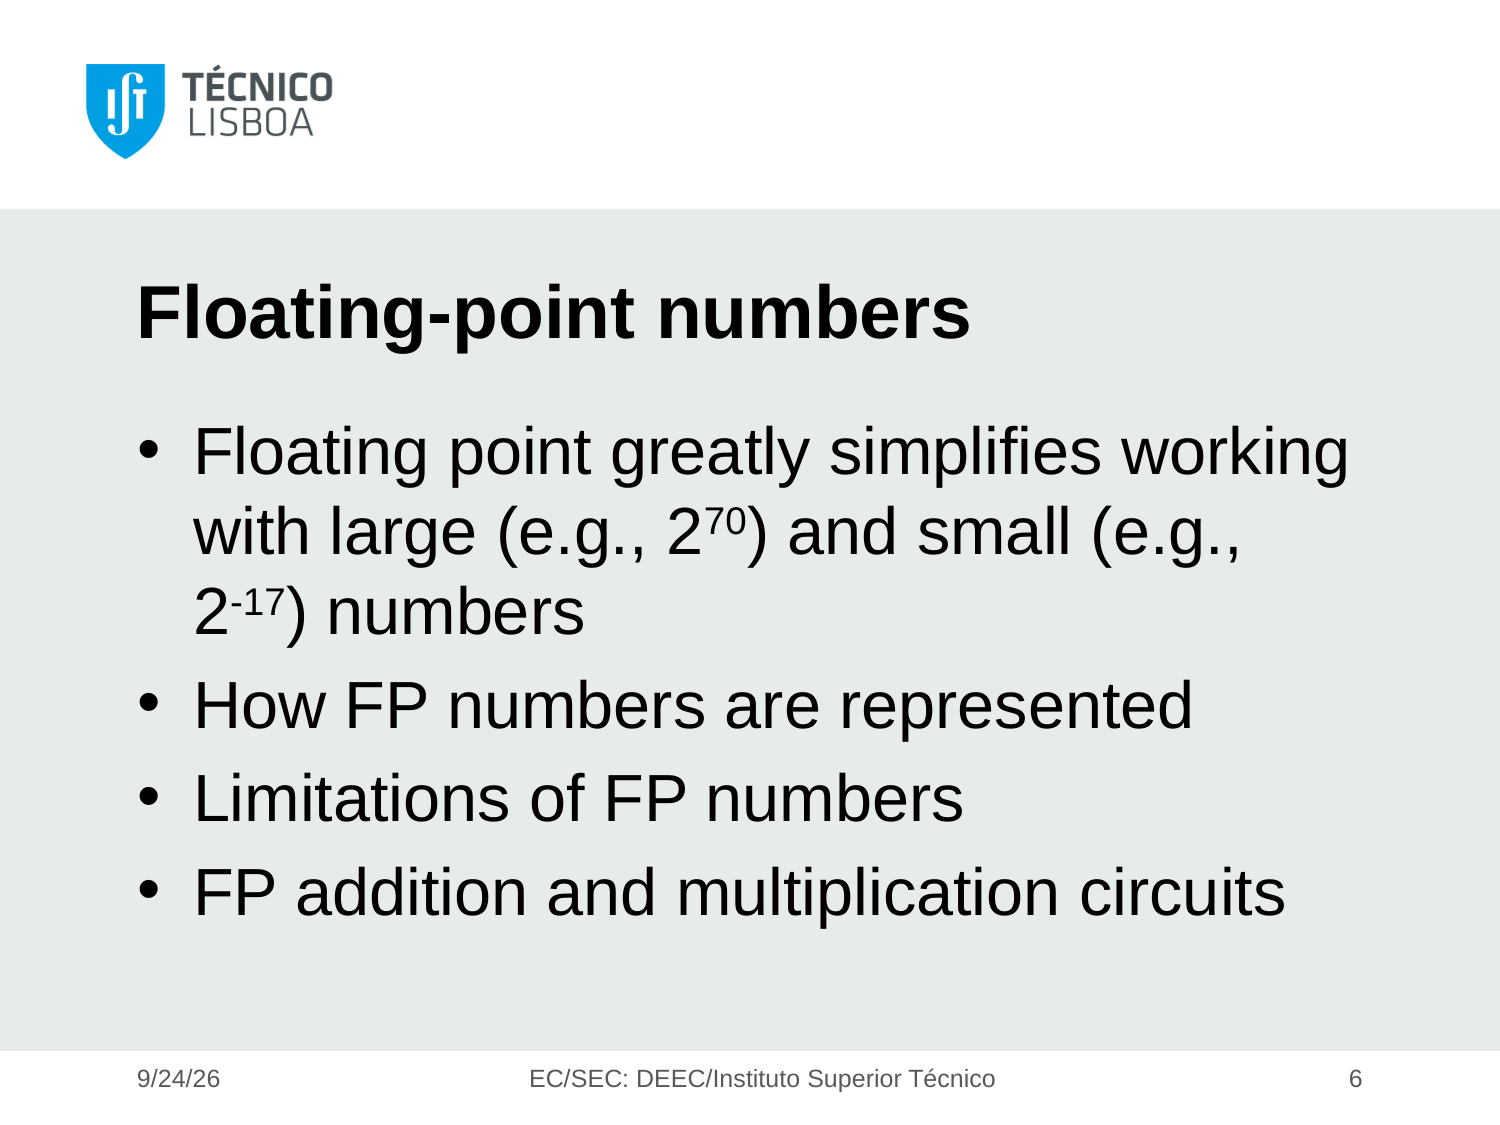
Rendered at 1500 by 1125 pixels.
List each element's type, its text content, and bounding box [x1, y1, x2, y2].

list Floating point greatly simplifies working with large (e.g., 270) and small (e.g., 2-17) numbers How FP numbers are represented Limitations of FP numbers FP addition and multiplication circuits [121, 400, 1378, 1005]
slide_number <number> [1077, 1052, 1378, 1103]
title Floating-point numbers [121, 237, 1378, 381]
slide_number 11/15/18 [121, 1052, 425, 1103]
footer EC/SEC: DEEC/Instituto Superior Técnico [512, 1052, 1021, 1103]
picture [0, 0, 1500, 1125]
